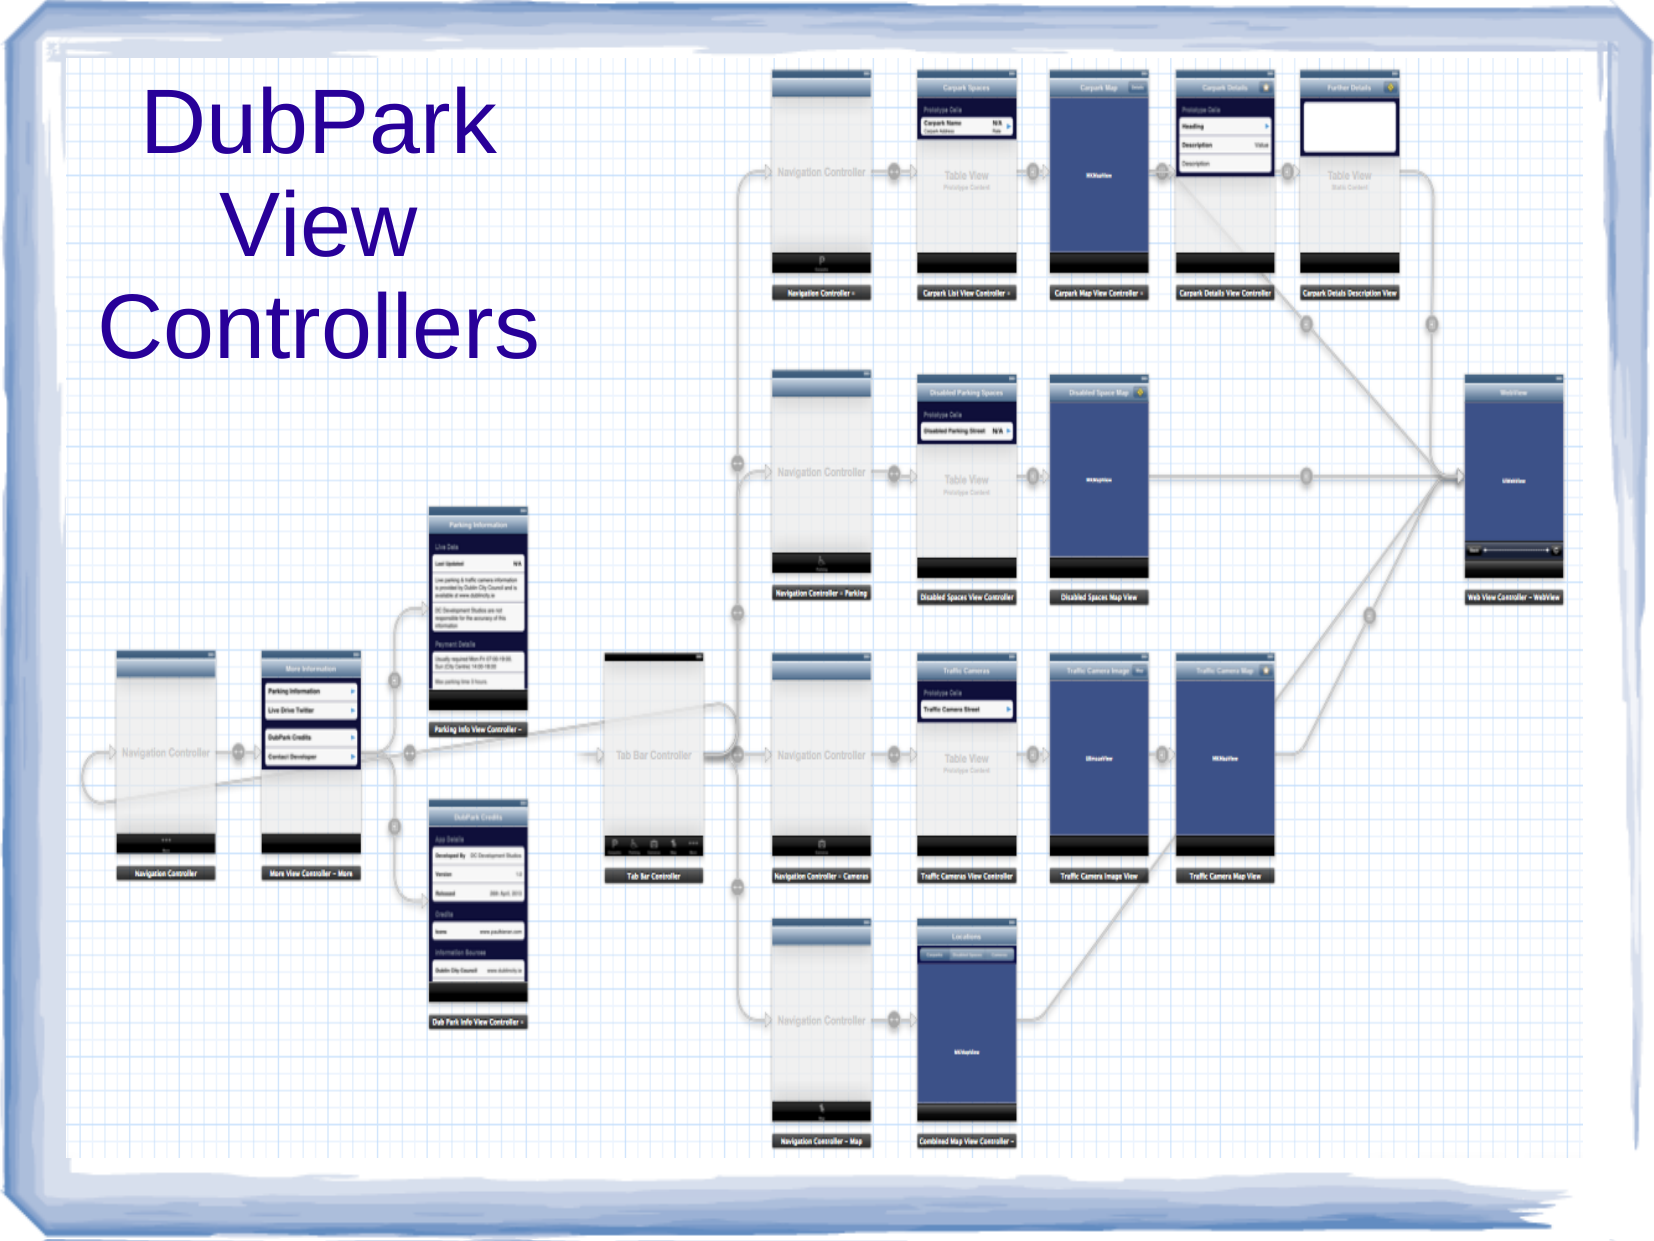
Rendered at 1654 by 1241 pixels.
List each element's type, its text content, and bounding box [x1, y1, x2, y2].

title DubPark View Controllers [70, 70, 567, 379]
picture [0, 0, 1654, 1241]
